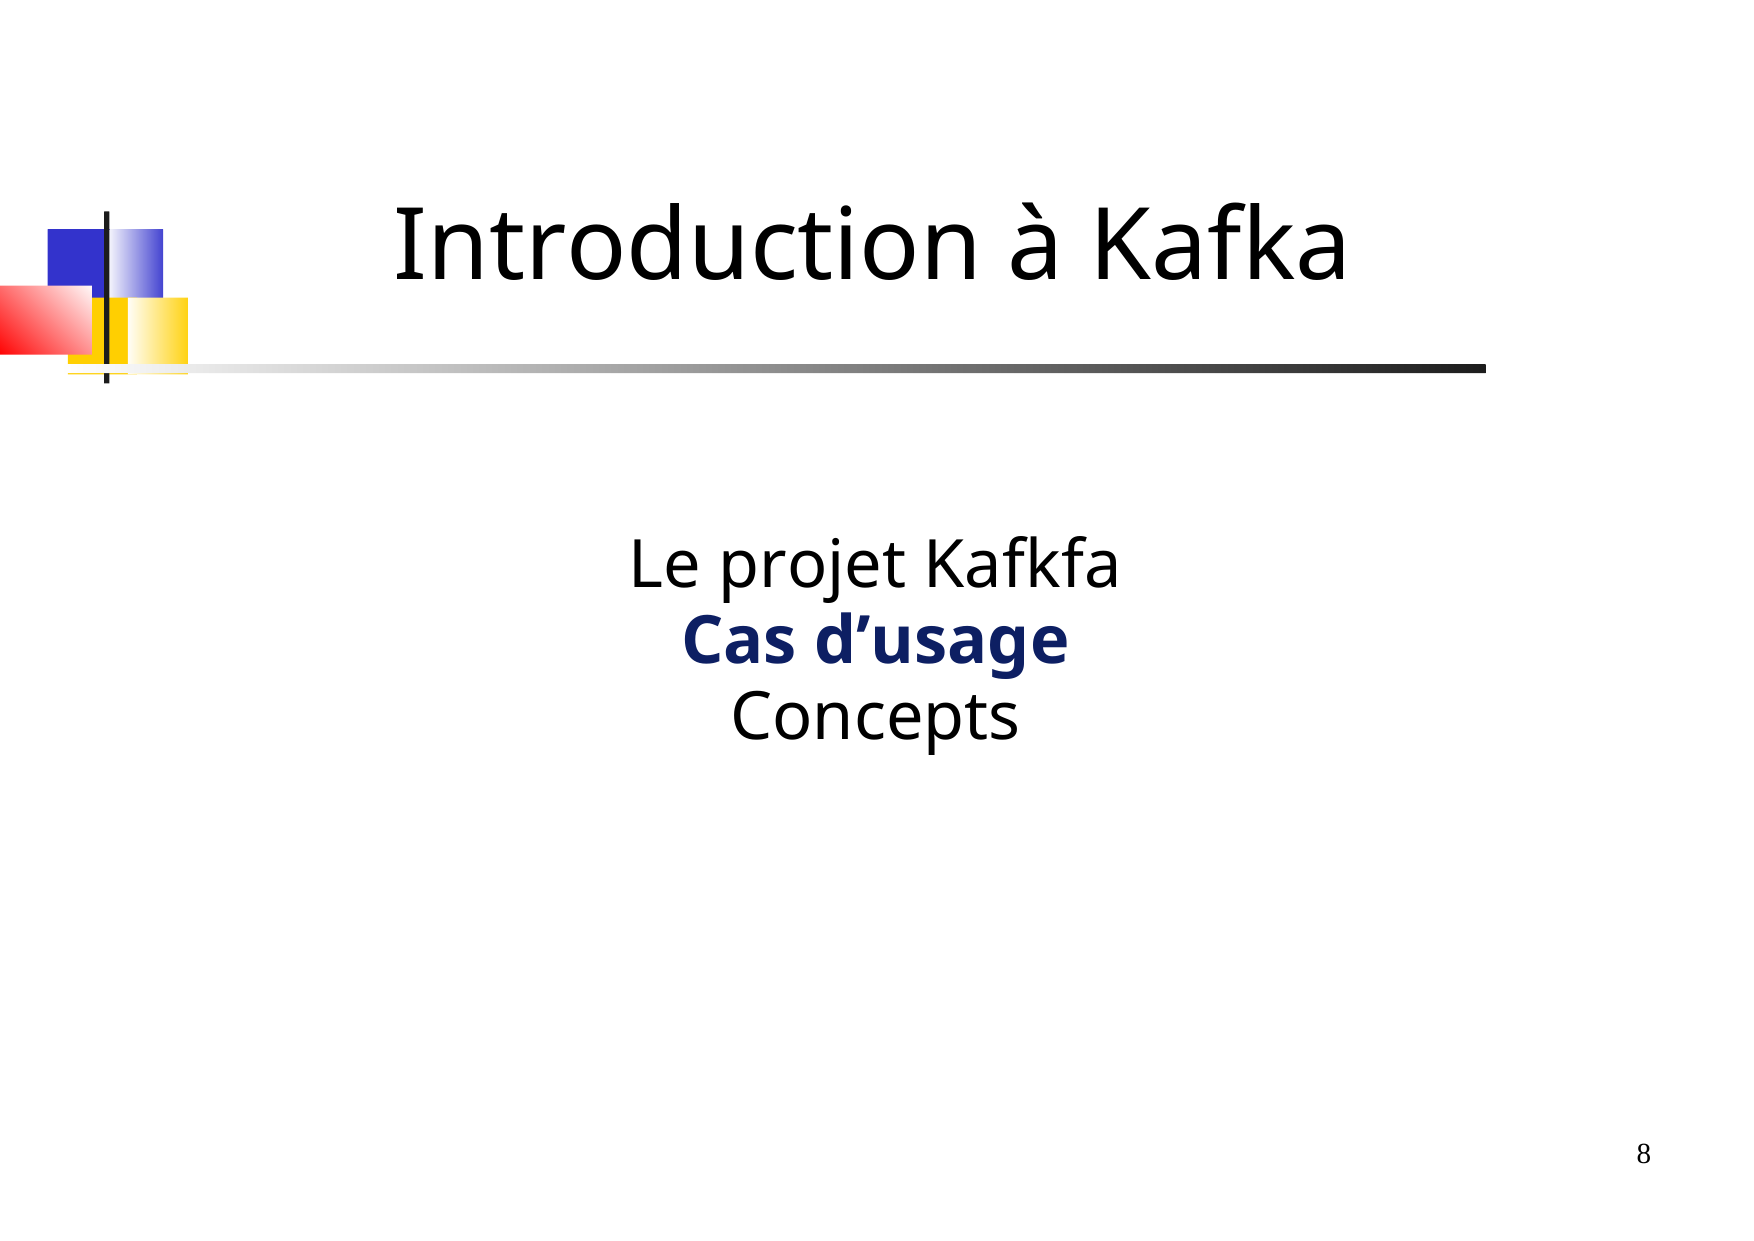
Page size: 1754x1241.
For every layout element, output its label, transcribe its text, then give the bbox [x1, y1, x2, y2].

title Introduction à Kafka [179, 139, 1567, 351]
subtitle Le projet Kafkfa Cas d’usage Concepts [179, 371, 1567, 1091]
